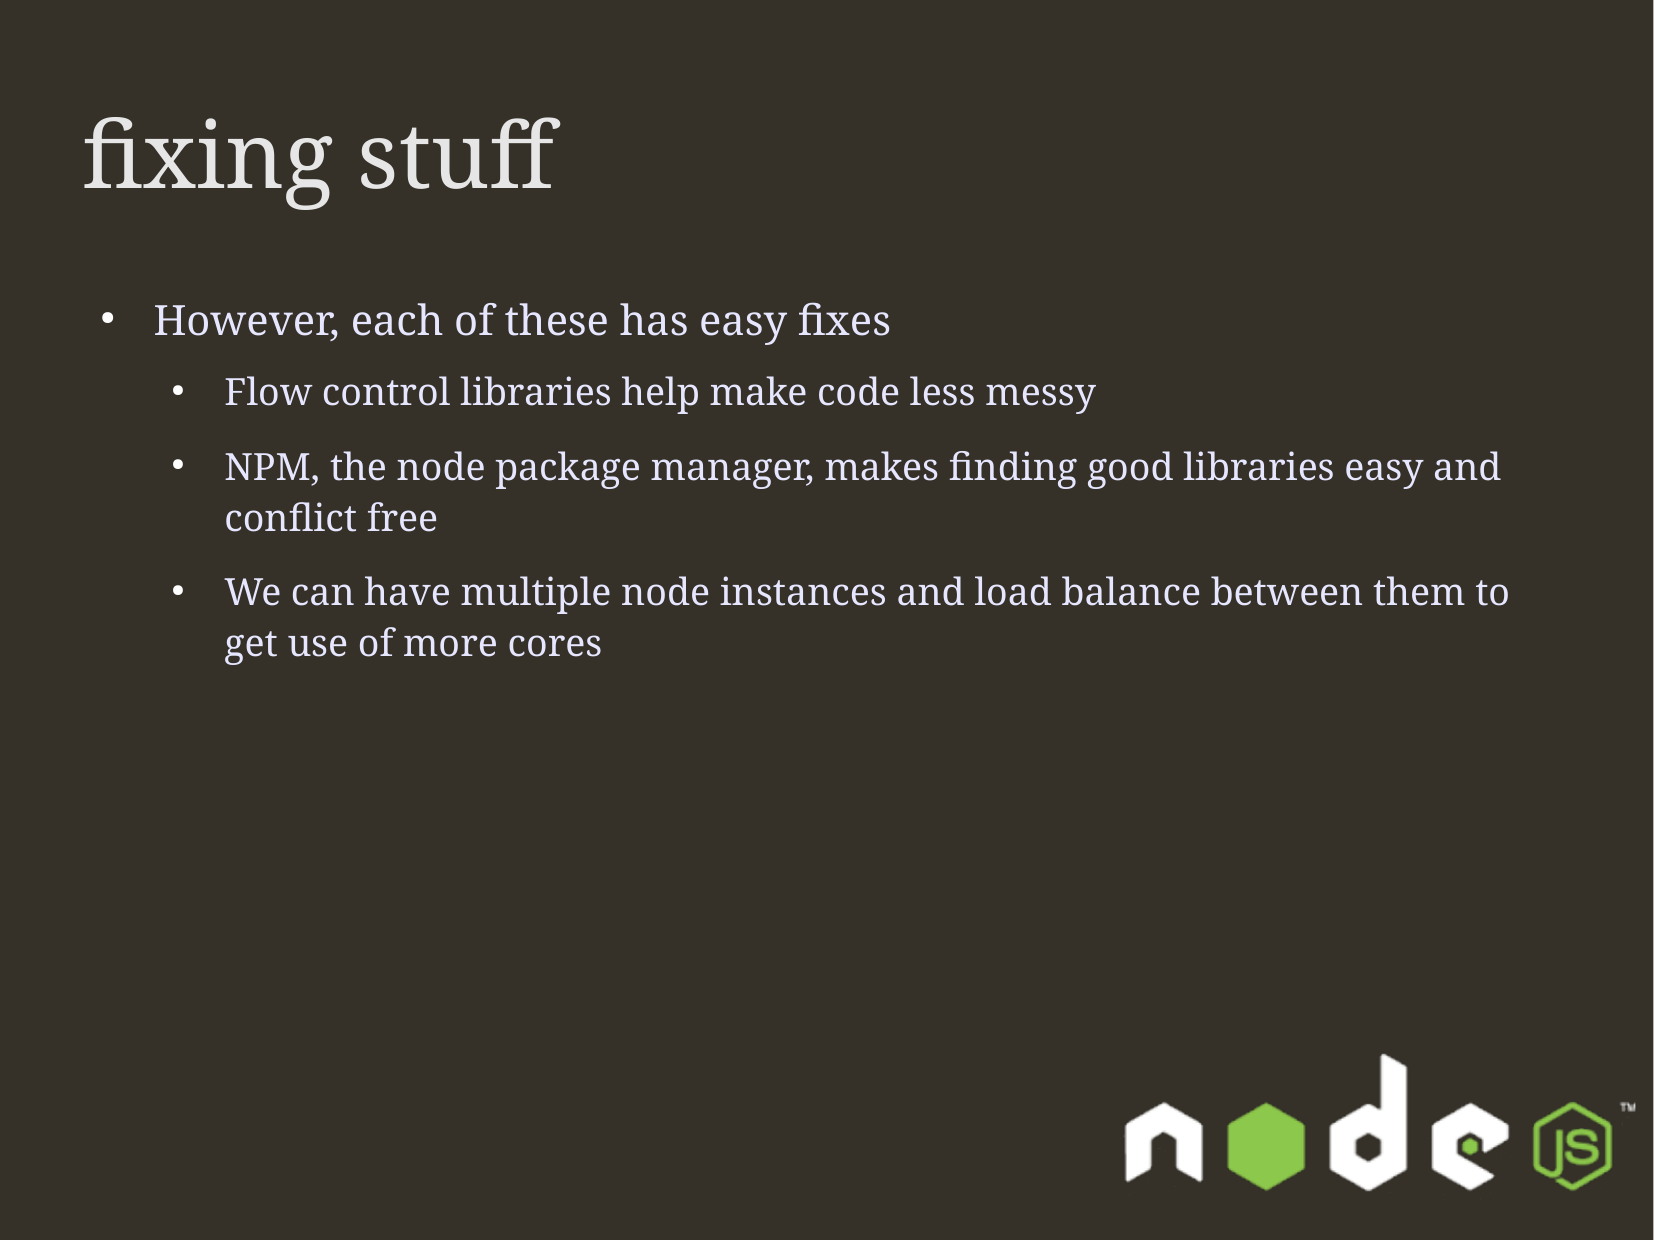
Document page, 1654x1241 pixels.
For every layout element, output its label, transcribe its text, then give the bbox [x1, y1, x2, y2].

title fixing stuff [82, 49, 1571, 257]
list However, each of these has easy fixes Flow control libraries help make code less messy NPM, the node package manager, makes finding good libraries easy and conflict free We can have multiple node instances and load balance between them to get use of more cores [82, 290, 1571, 1109]
picture [1108, 1006, 1651, 1238]
